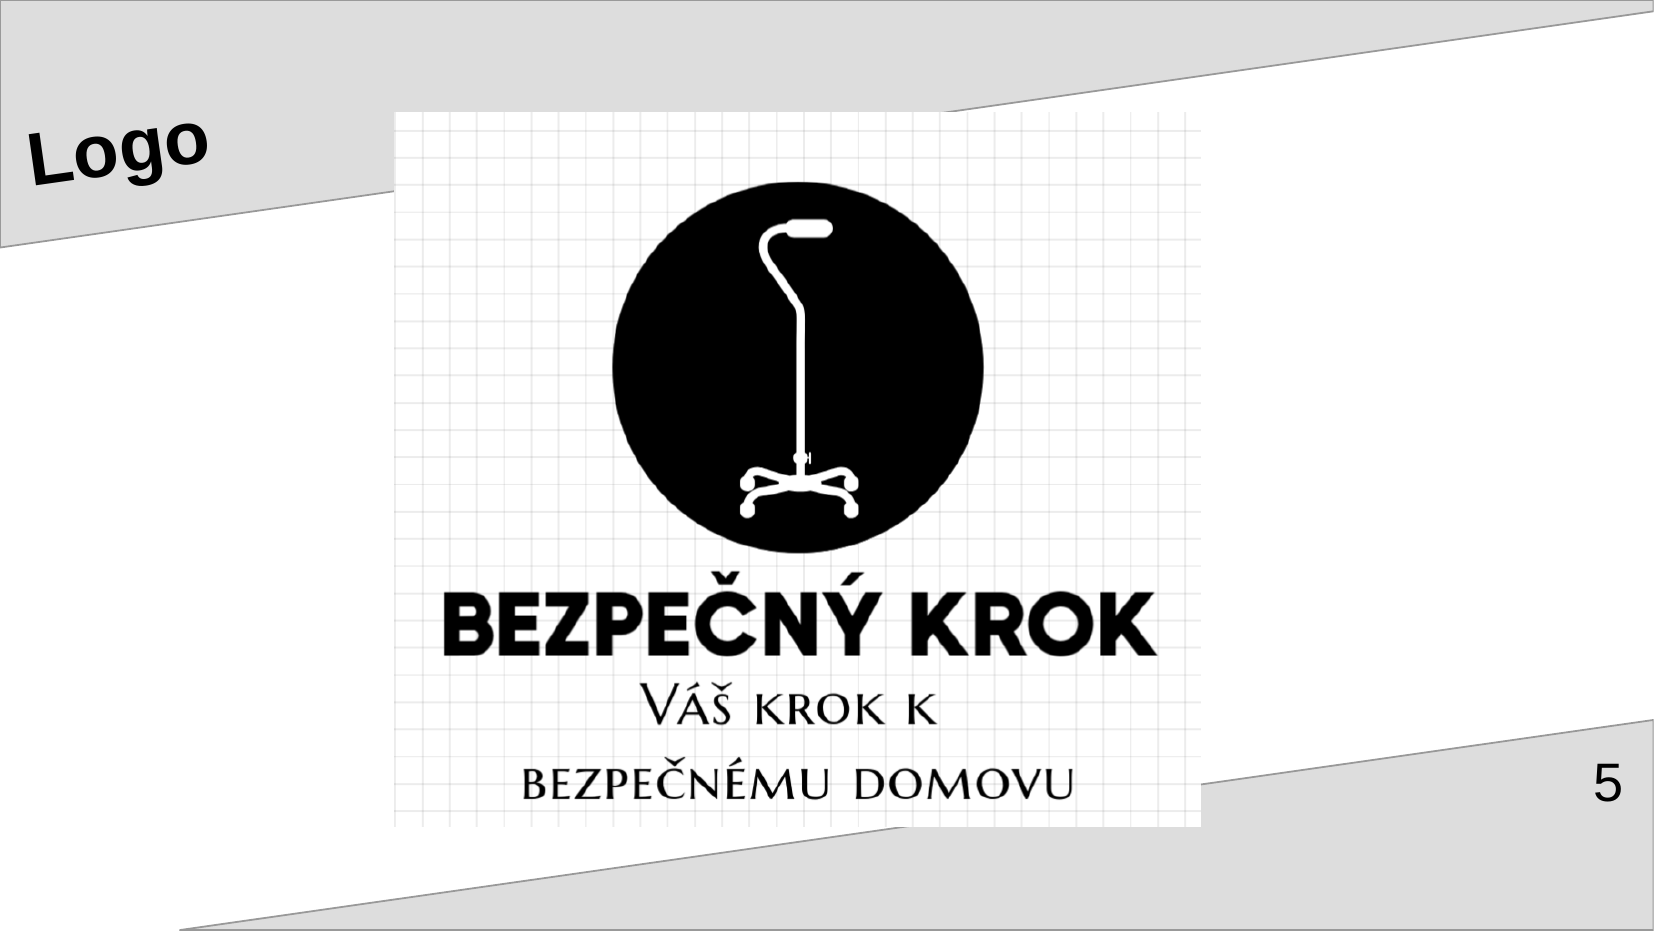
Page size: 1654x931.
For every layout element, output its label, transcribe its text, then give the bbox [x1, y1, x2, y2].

title Logo [16, 0, 1501, 239]
picture [394, 112, 1201, 827]
